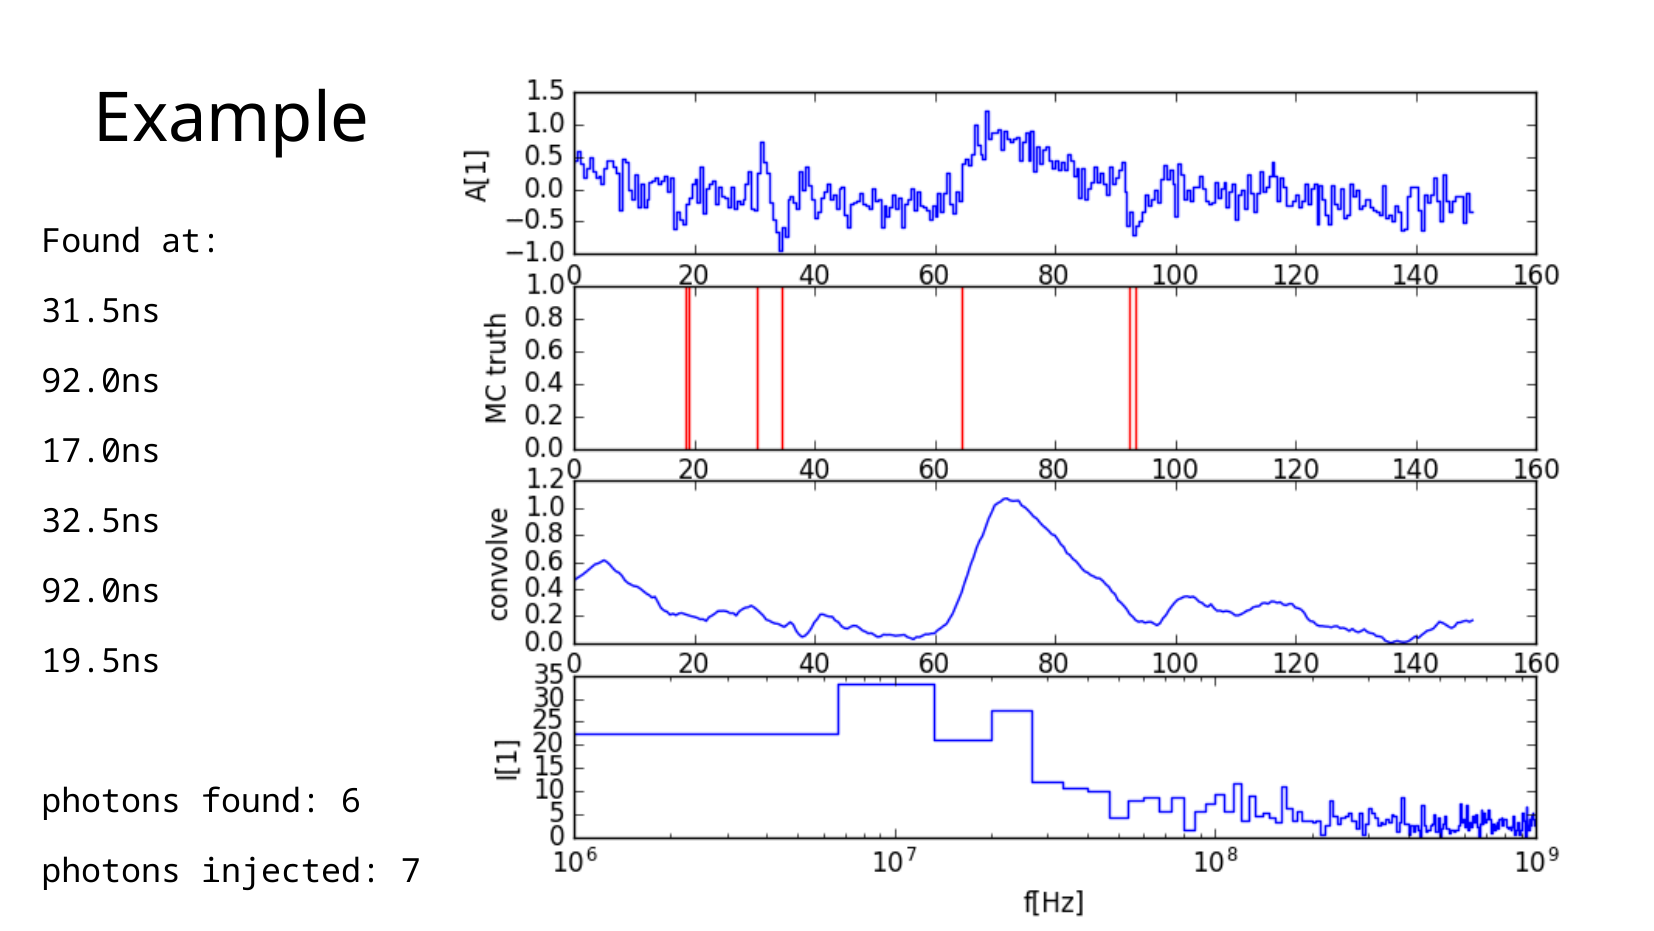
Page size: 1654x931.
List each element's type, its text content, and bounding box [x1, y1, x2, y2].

title Example [82, 37, 381, 193]
picture [419, 0, 1654, 931]
text_box Found at: 31.5ns 92.0ns 17.0ns 32.5ns 92.0ns 19.5ns photons found: 6 photons injected: 7 [26, 209, 446, 902]
